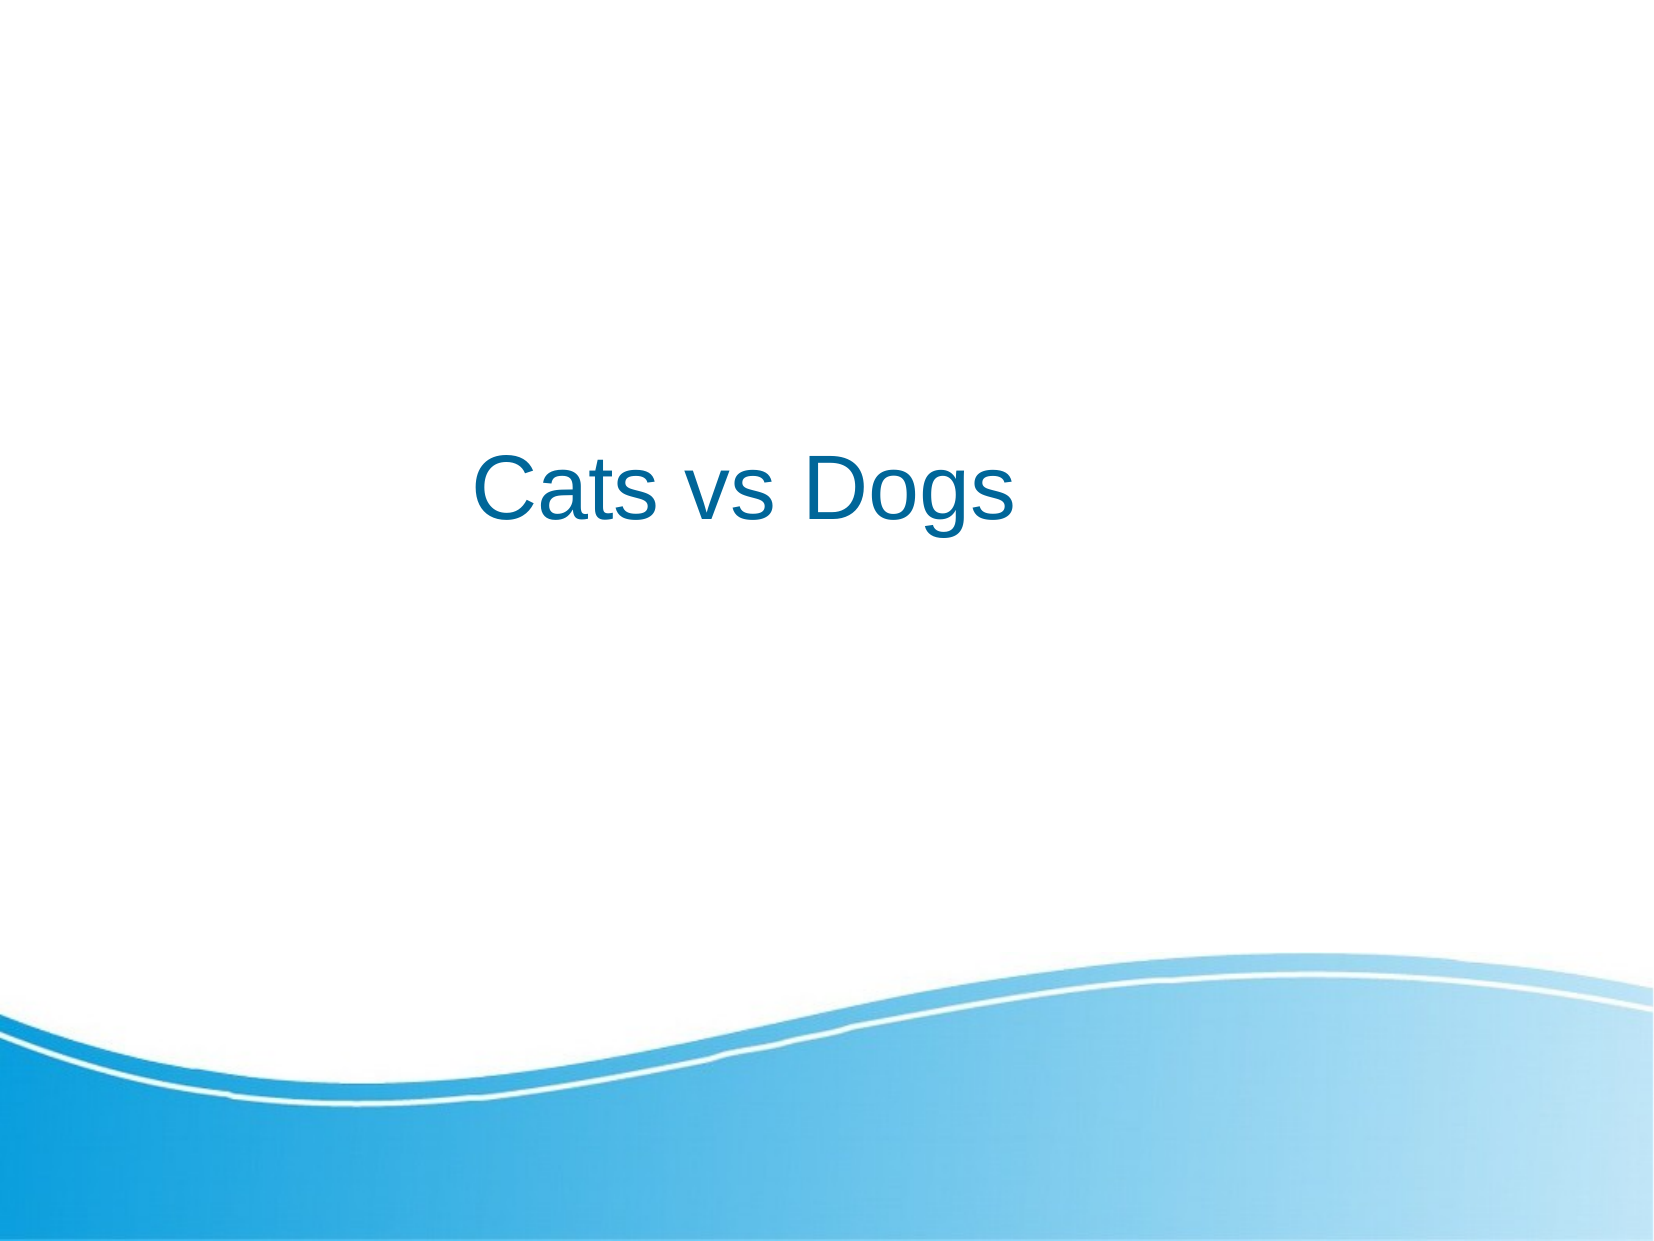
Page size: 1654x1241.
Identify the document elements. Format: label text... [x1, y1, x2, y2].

picture [0, 952, 1654, 1241]
title Cats vs Dogs [0, 384, 1489, 592]
